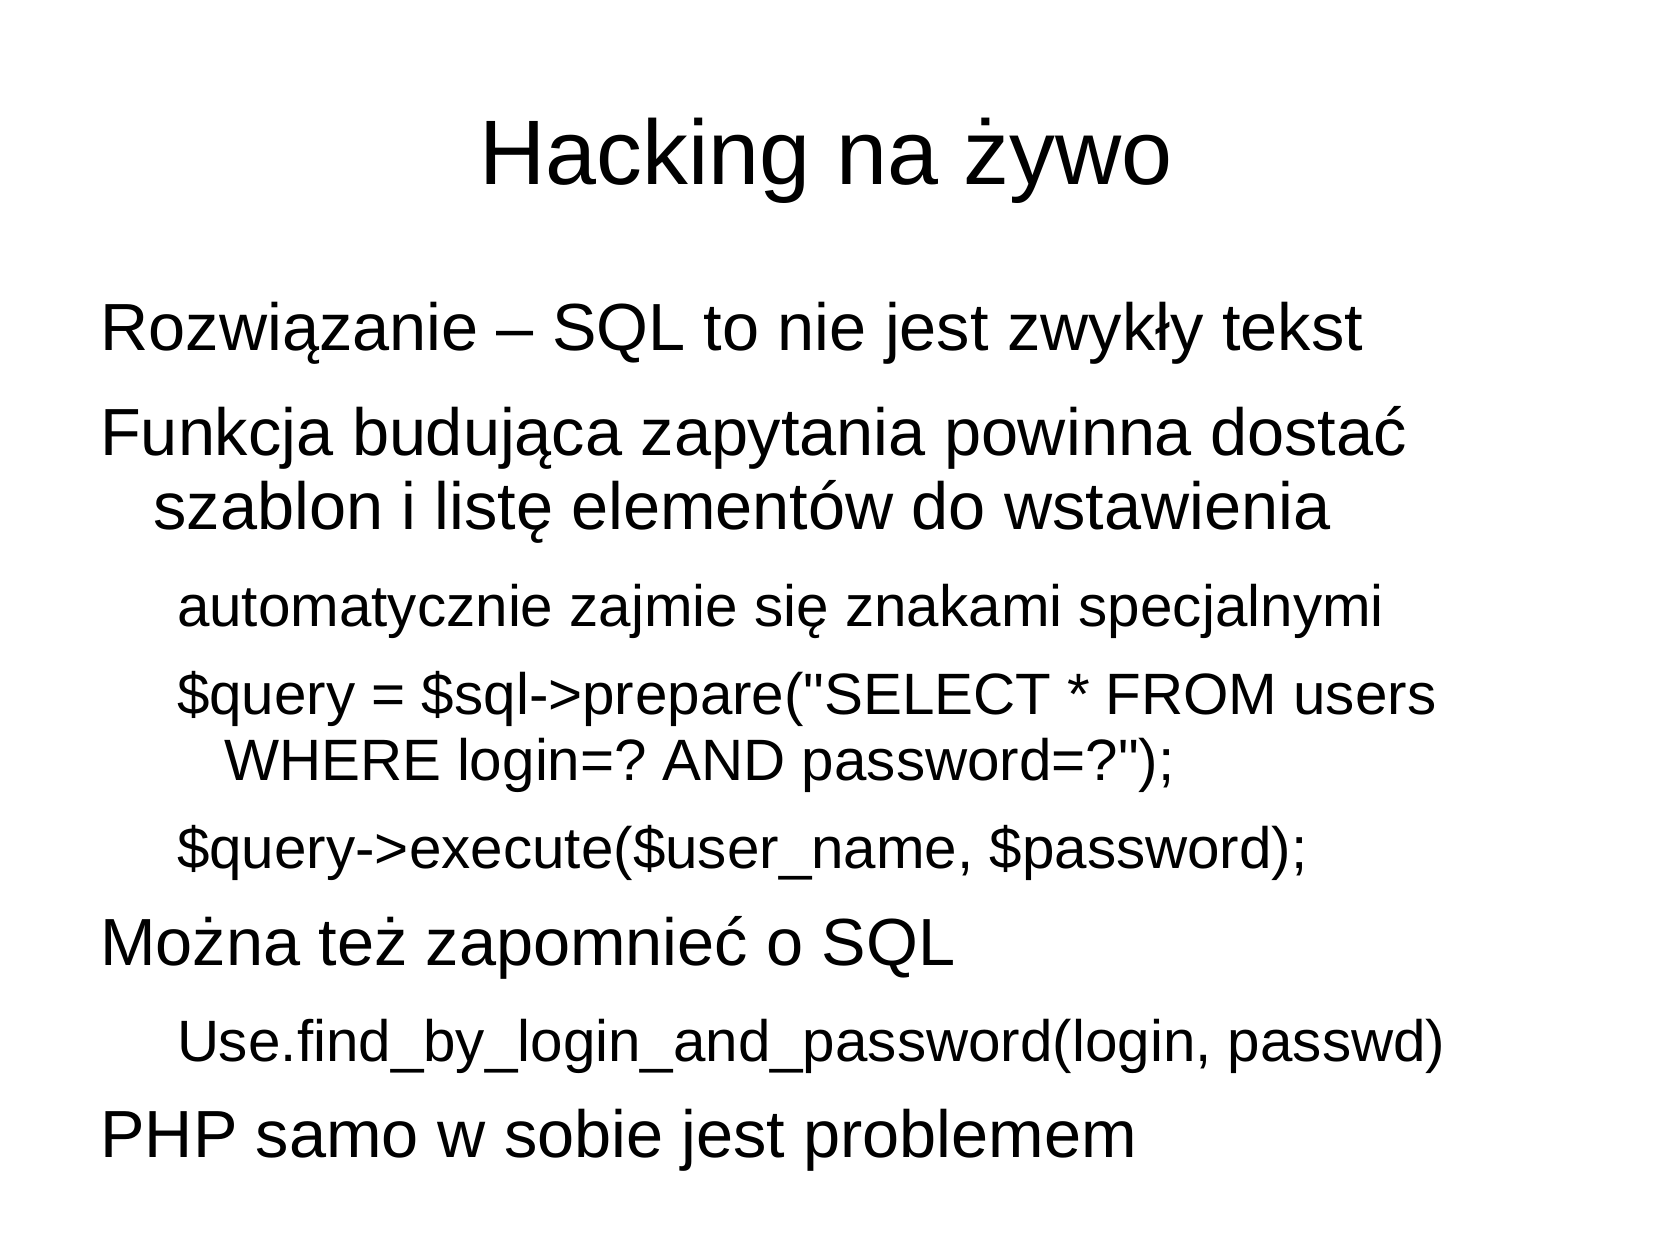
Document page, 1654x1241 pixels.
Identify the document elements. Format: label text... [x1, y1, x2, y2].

list Rozwiązanie – SQL to nie jest zwykły tekst Funkcja budująca zapytania powinna dostać szablon i listę elementów do wstawienia automatycznie zajmie się znakami specjalnymi $query = $sql->prepare("SELECT * FROM users WHERE login=? AND password=?"); $query->execute($user_name, $password); Można też zapomnieć o SQL Use.find_by_login_and_password(login, passwd) PHP samo w sobie jest problemem [82, 290, 1571, 1172]
title Hacking na żywo [82, 56, 1571, 250]
